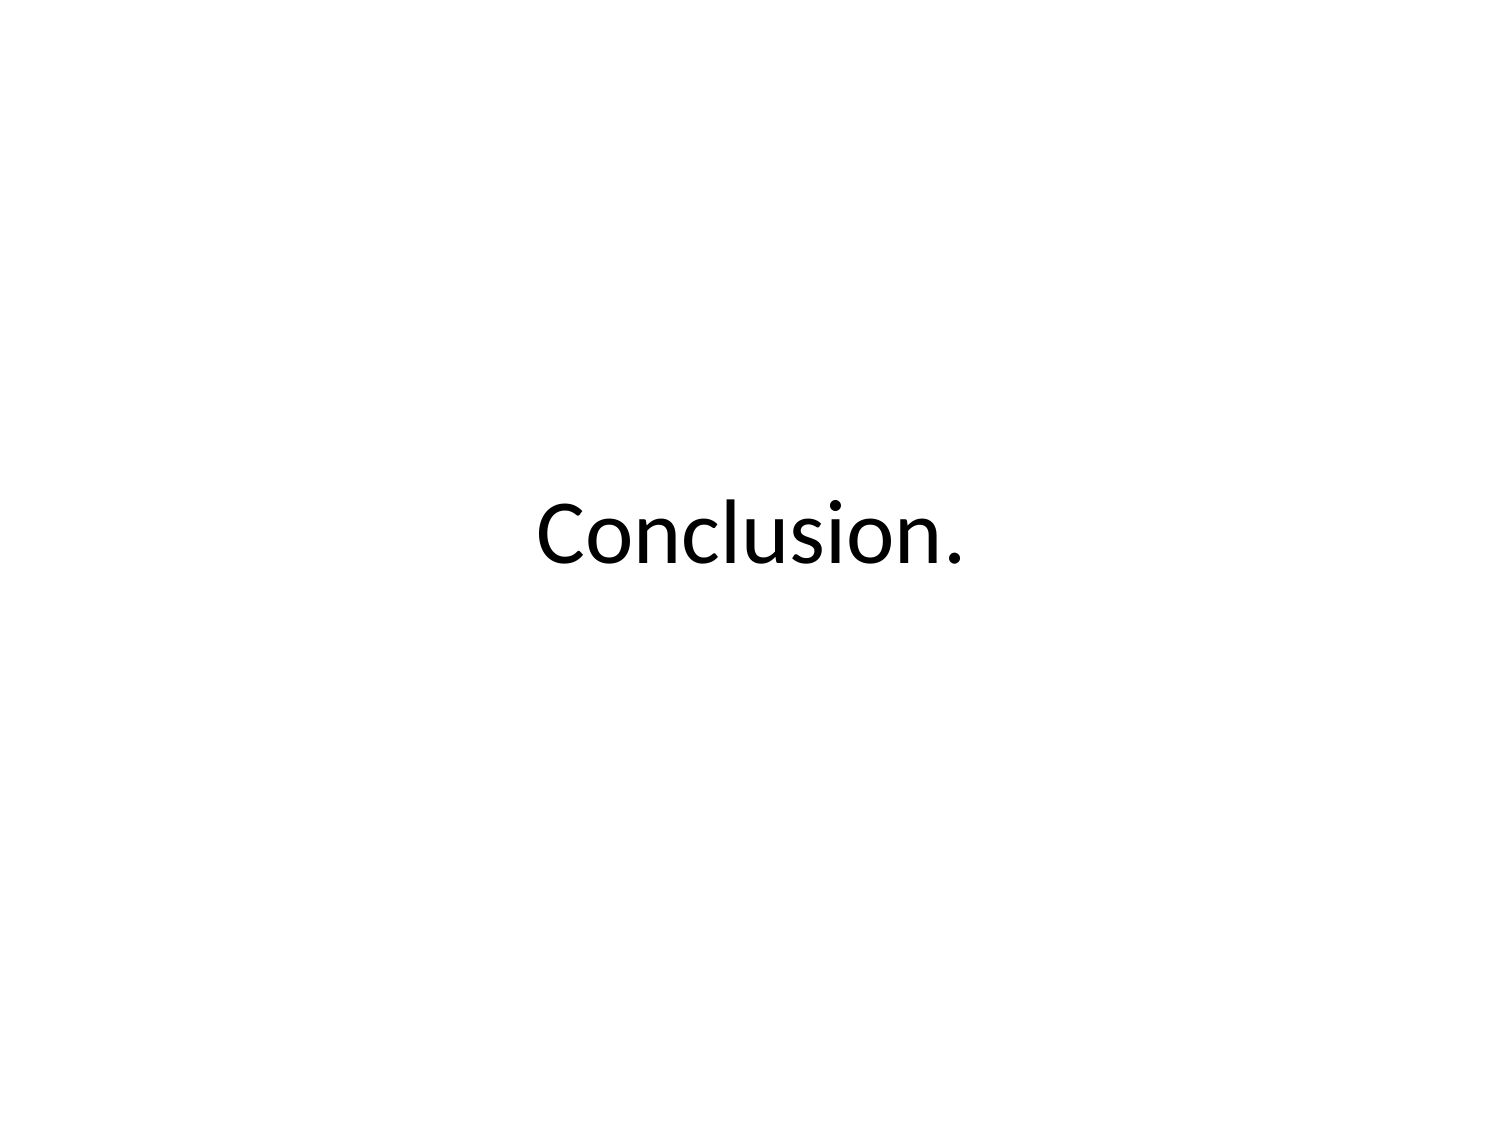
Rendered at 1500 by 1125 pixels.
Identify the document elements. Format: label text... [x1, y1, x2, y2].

title Conclusion. [76, 432, 1427, 621]
